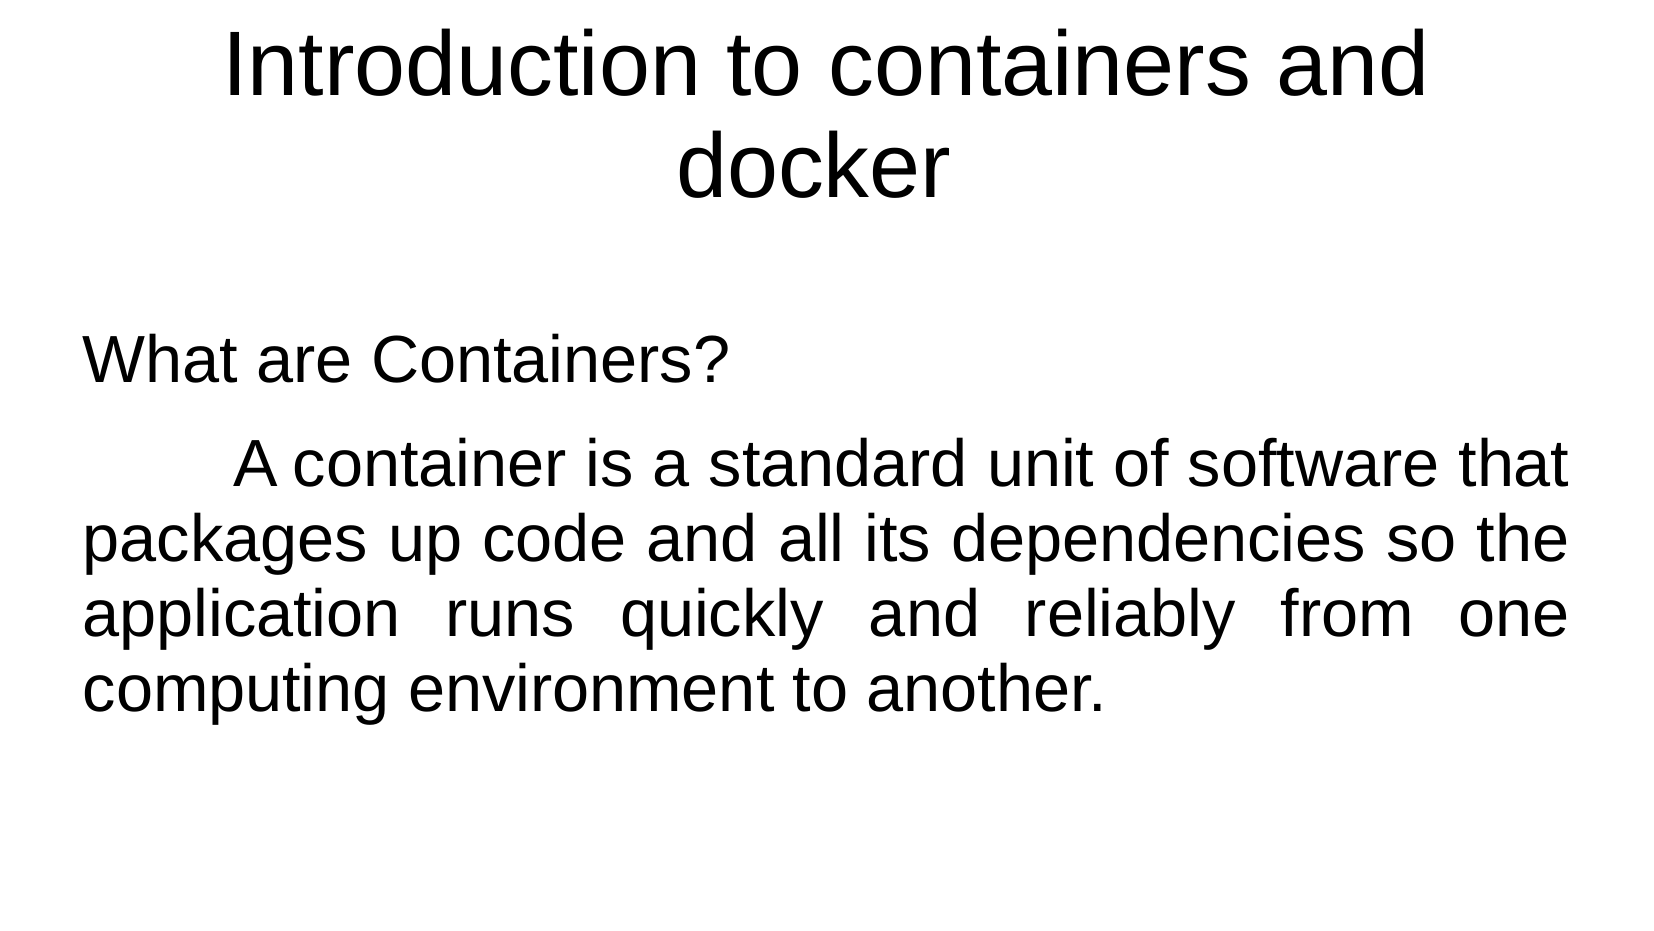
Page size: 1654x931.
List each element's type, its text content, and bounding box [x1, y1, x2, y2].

title Introduction to containers and docker [82, 12, 1571, 217]
list What are Containers? A container is a standard unit of software that packages up code and all its dependencies so the application runs quickly and reliably from one computing environment to another. [82, 217, 1571, 758]
